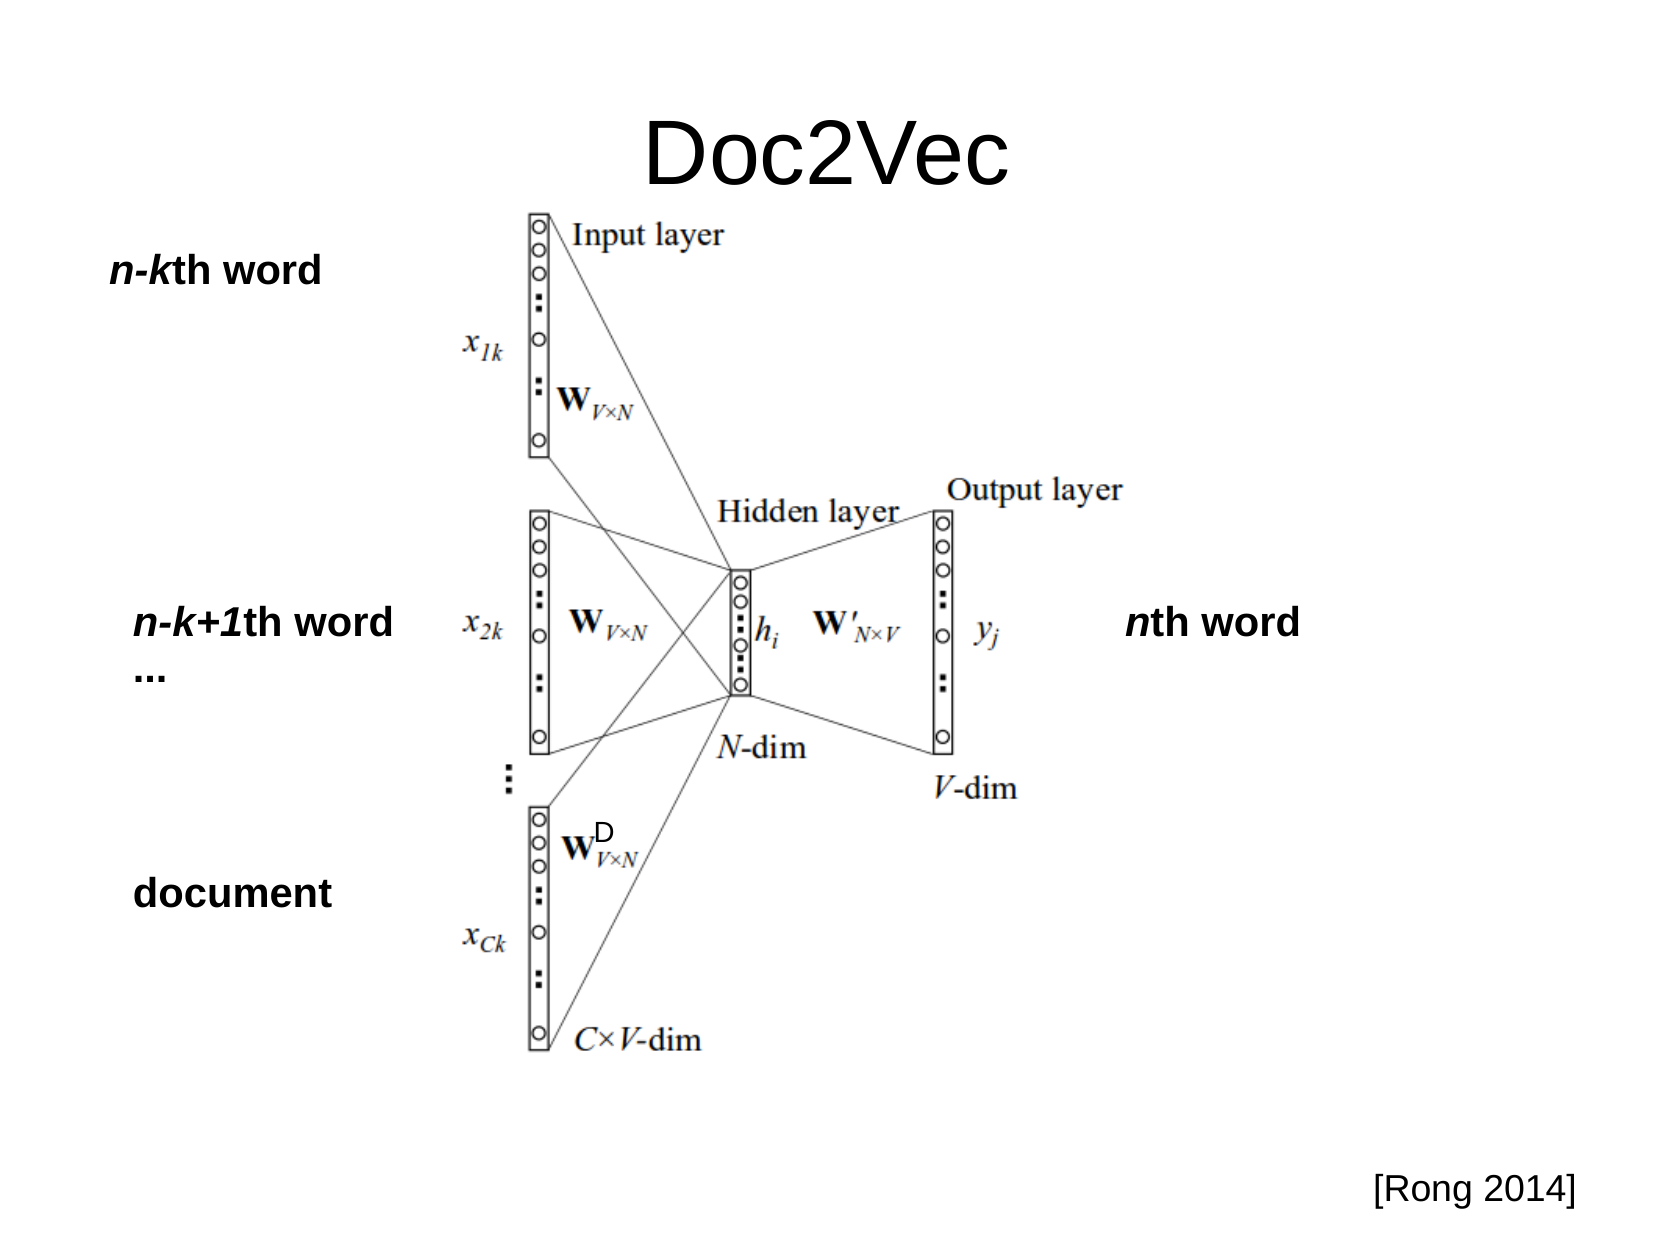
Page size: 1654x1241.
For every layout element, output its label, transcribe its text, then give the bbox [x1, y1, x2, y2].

text_box [Rong 2014] [1358, 1159, 1654, 1217]
text_box document [118, 862, 449, 972]
picture [425, 200, 1208, 1090]
text_box D [578, 808, 674, 857]
text_box n-kth word [94, 239, 426, 302]
text_box n-k+1th word ... [118, 590, 449, 700]
text_box nth word [1110, 591, 1441, 654]
title Doc2Vec [82, 49, 1571, 257]
